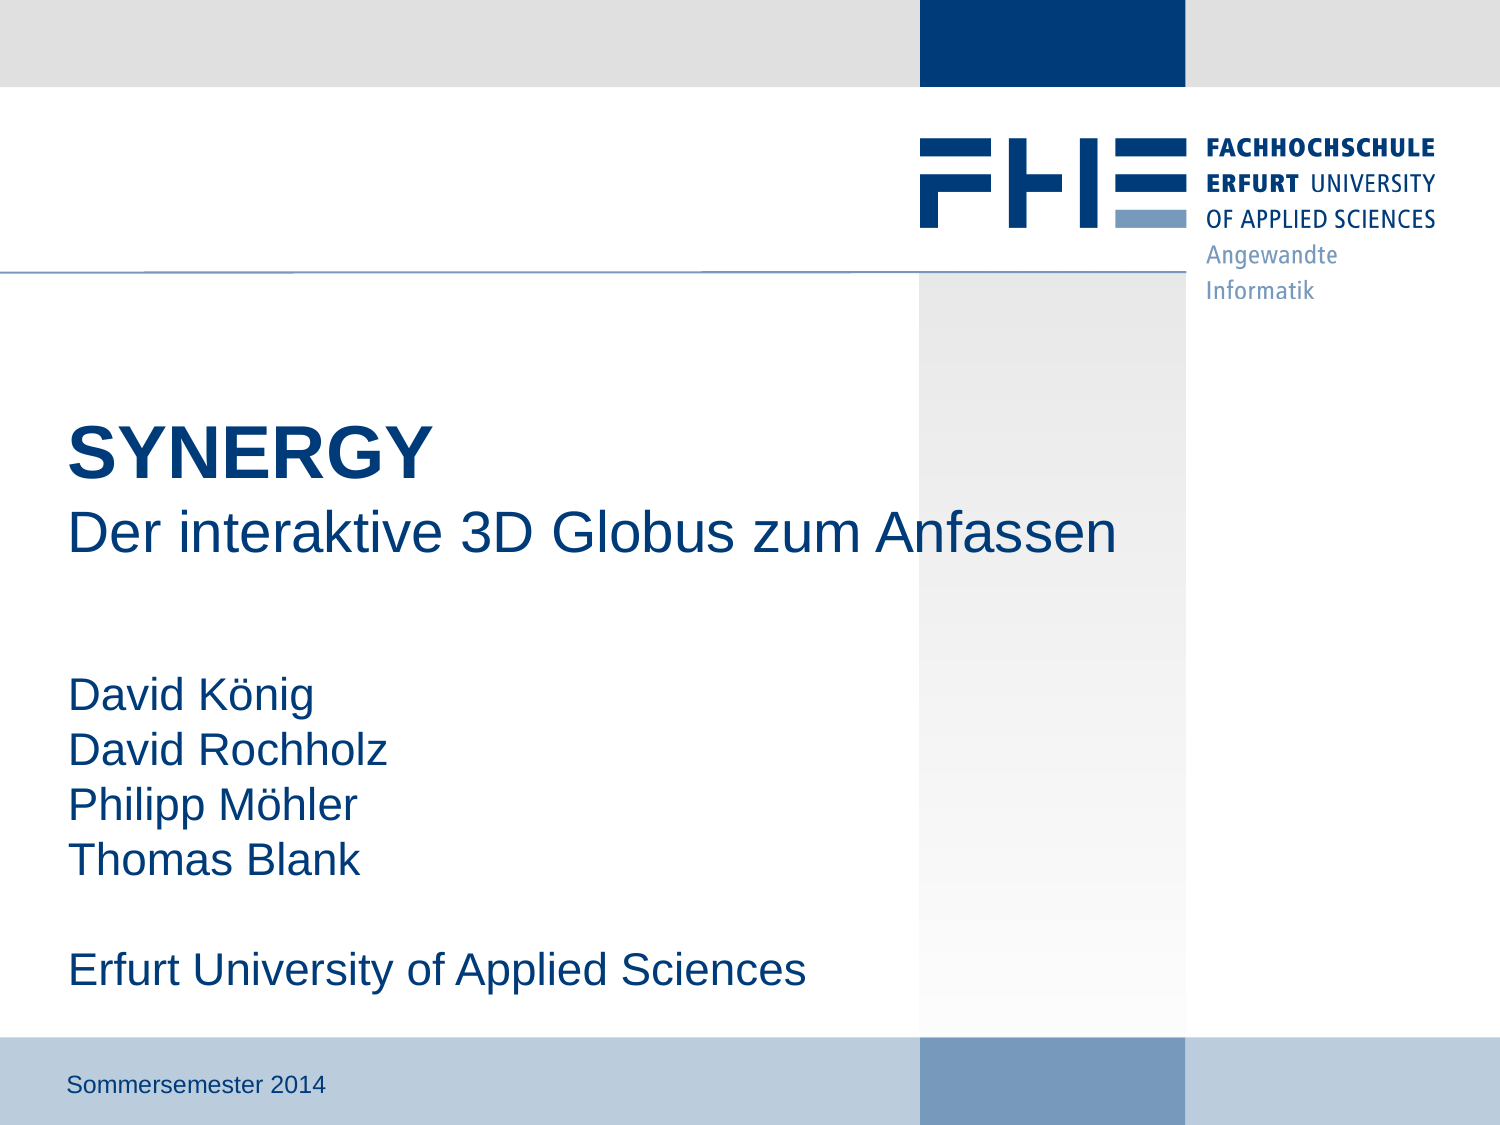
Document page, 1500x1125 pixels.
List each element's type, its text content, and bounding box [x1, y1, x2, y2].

title SYNERGY Der interaktive 3D Globus zum Anfassen [53, 345, 1471, 622]
picture [920, 138, 1435, 299]
text_box Sommersemester 2014 [51, 1060, 916, 1107]
subtitle David König David Rochholz Philipp Möhler Thomas Blank Erfurt University of Applied Sciences [53, 657, 1471, 976]
